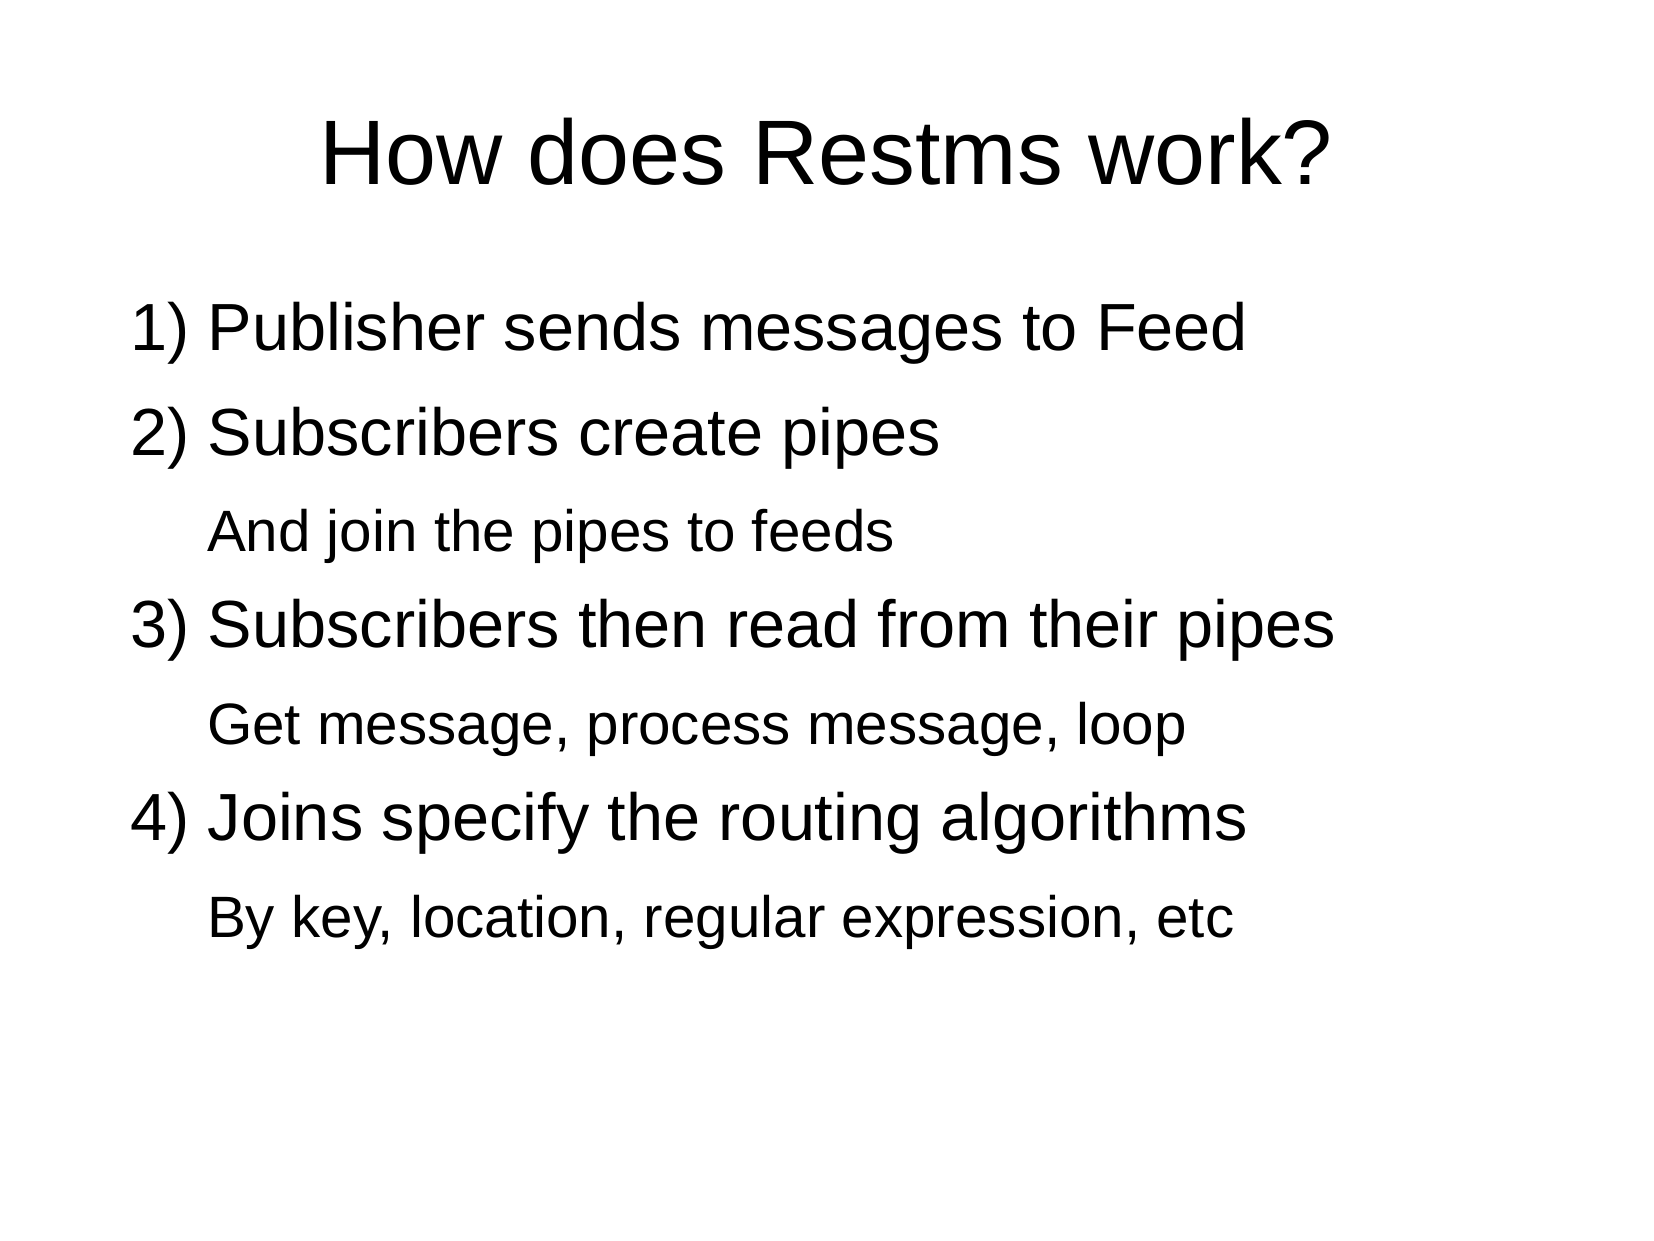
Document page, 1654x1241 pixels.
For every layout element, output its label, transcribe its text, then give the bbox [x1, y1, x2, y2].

title How does Restms work? [82, 56, 1571, 250]
list 1) Publisher sends messages to Feed 2) Subscribers create pipes And join the pipes to feeds 3) Subscribers then read from their pipes Get message, process message, loop 4) Joins specify the routing algorithms By key, location, regular expression, etc [112, 290, 1572, 1094]
